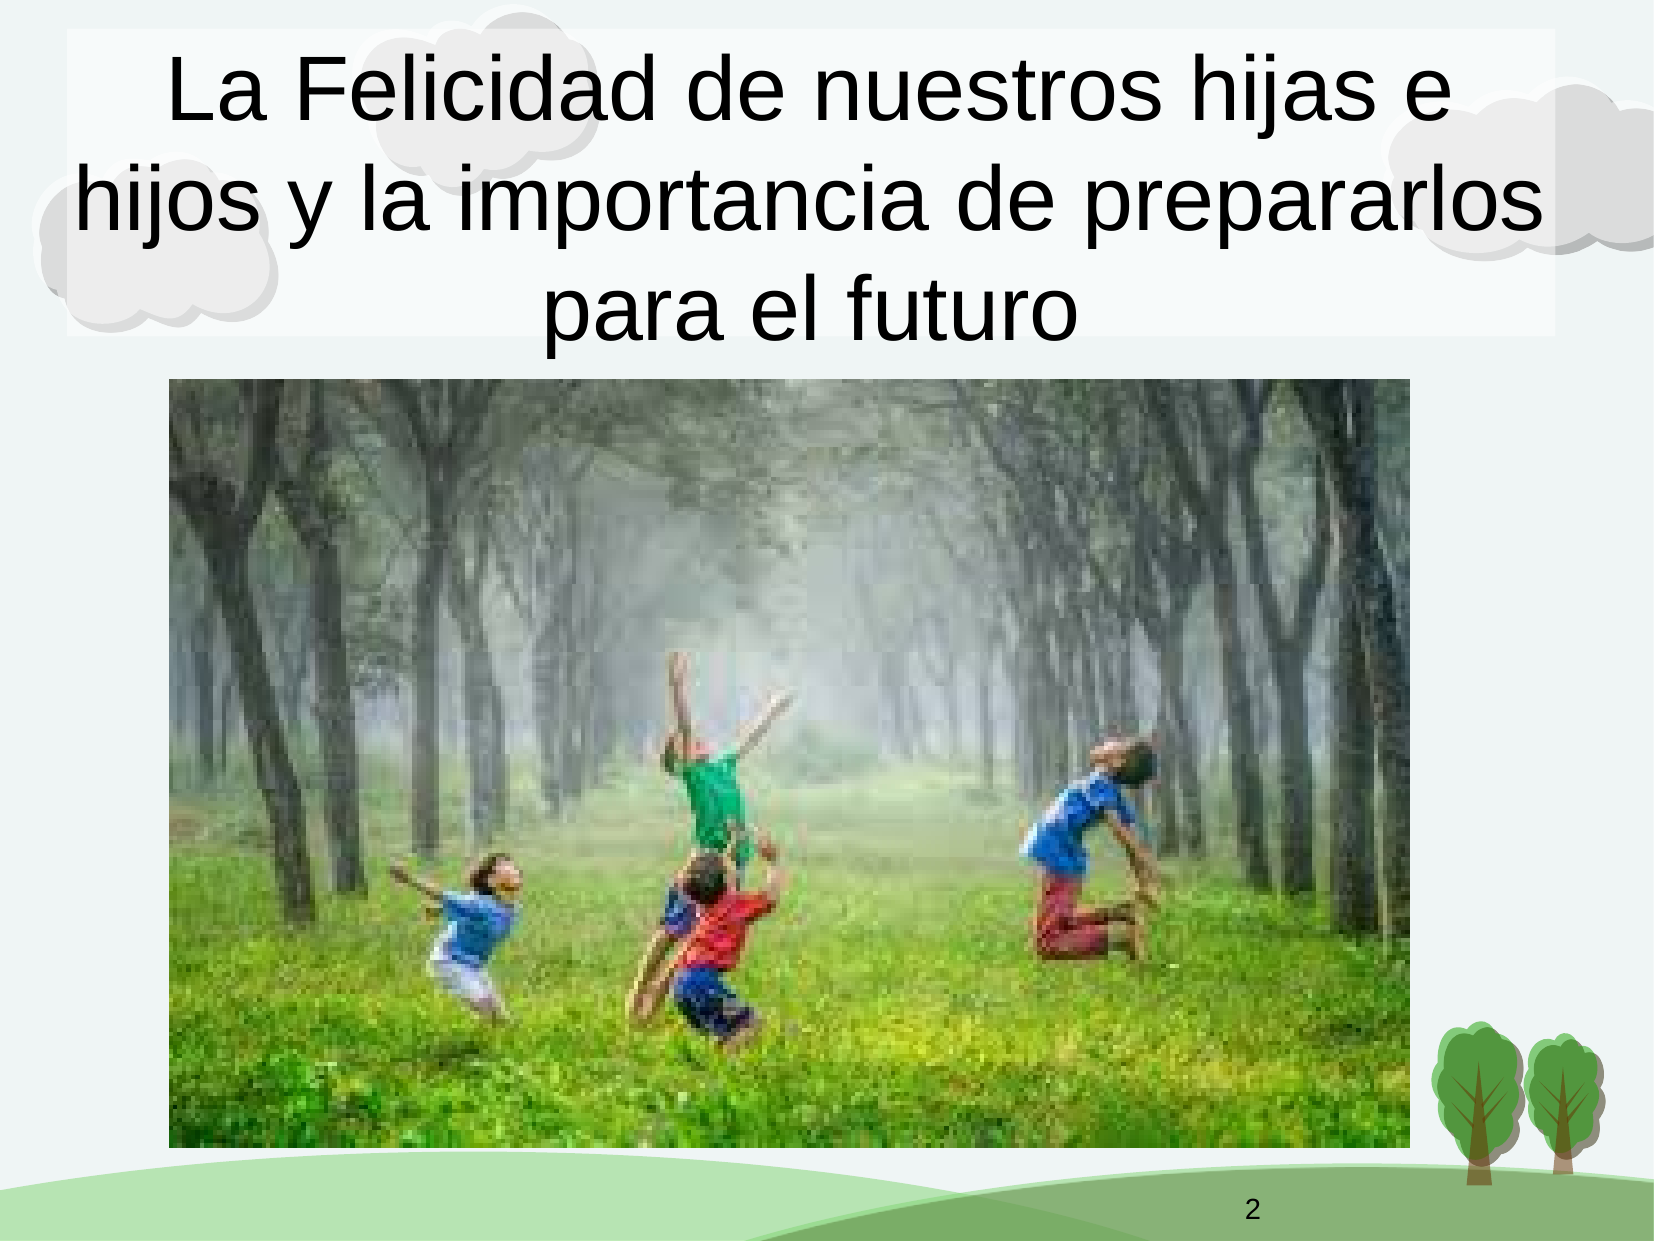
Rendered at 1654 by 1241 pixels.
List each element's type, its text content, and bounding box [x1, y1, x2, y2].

title La Felicidad de nuestros hijas e hijos y la importancia de prepararlos para el futuro [67, 28, 1556, 337]
picture [169, 379, 1410, 1148]
text_box [1244, 1190, 1630, 1241]
